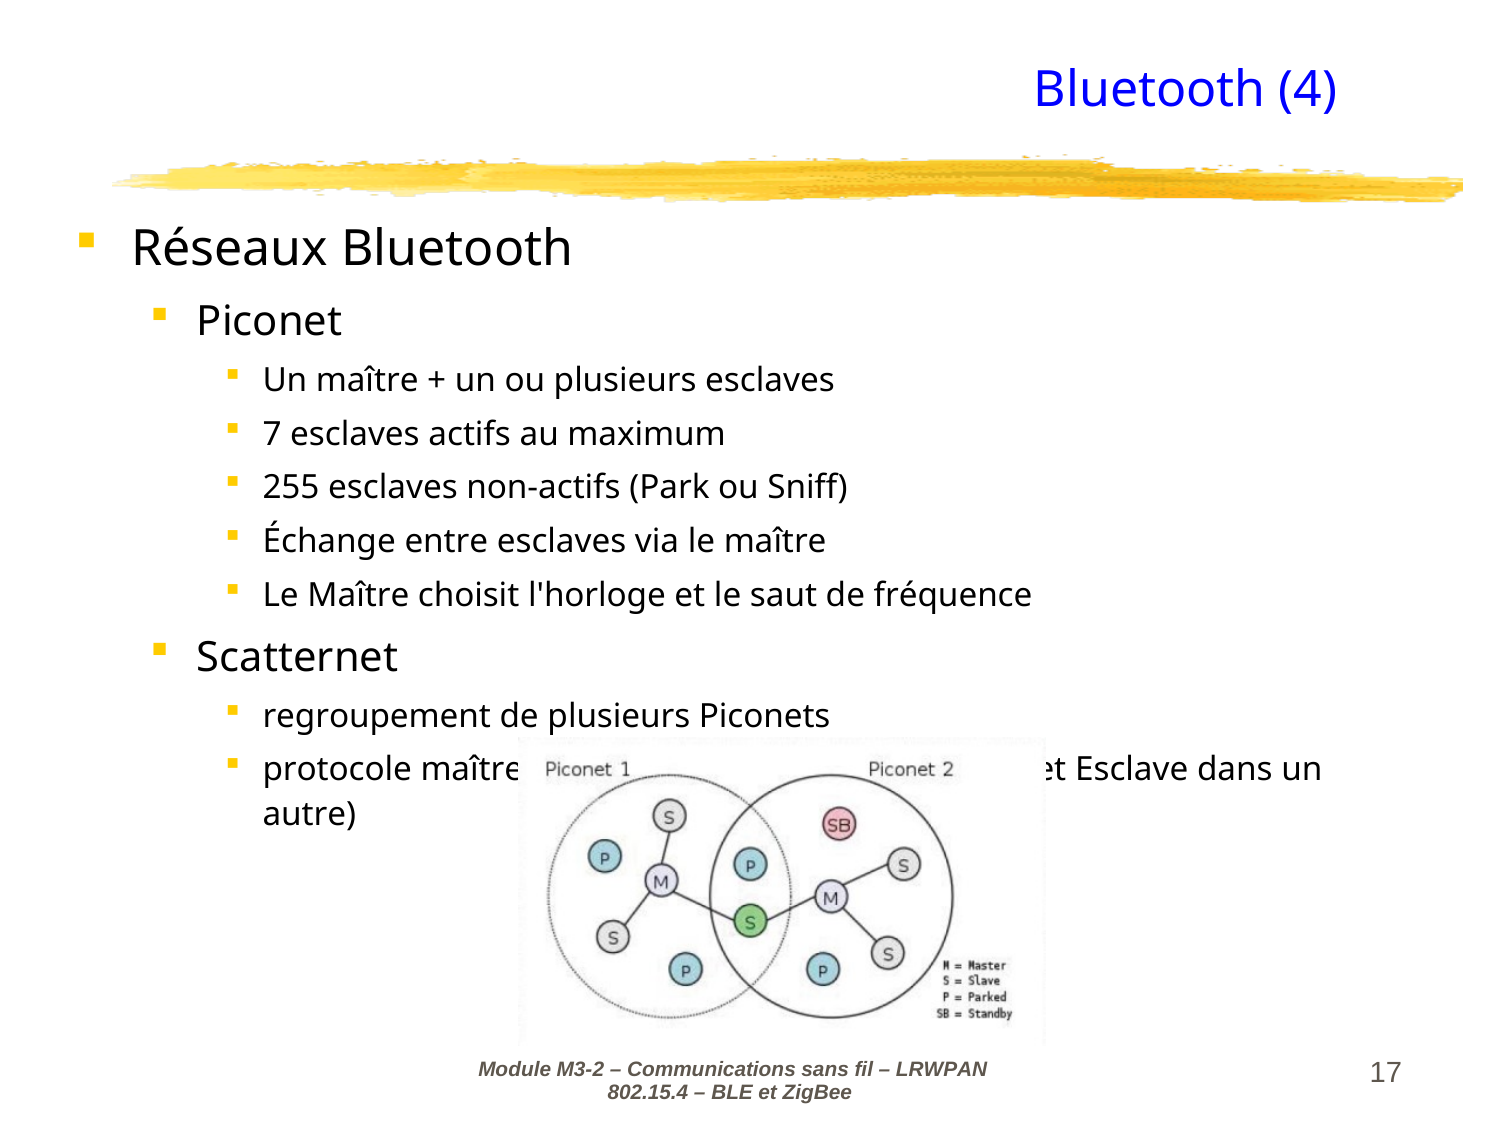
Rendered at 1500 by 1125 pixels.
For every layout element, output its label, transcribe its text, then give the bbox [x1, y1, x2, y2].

list Réseaux Bluetooth Piconet Un maître + un ou plusieurs esclaves 7 esclaves actifs au maximum 255 esclaves non-actifs (Park ou Sniff) Échange entre esclaves via le maître Le Maître choisit l'horloge et le saut de fréquence Scatternet regroupement de plusieurs Piconets protocole maître-esclave (maître dans un Piconet et Esclave dans un autre) [74, 212, 1417, 941]
picture [518, 737, 1046, 1046]
picture [112, 149, 1463, 213]
title Bluetooth (4) [62, 44, 1338, 131]
